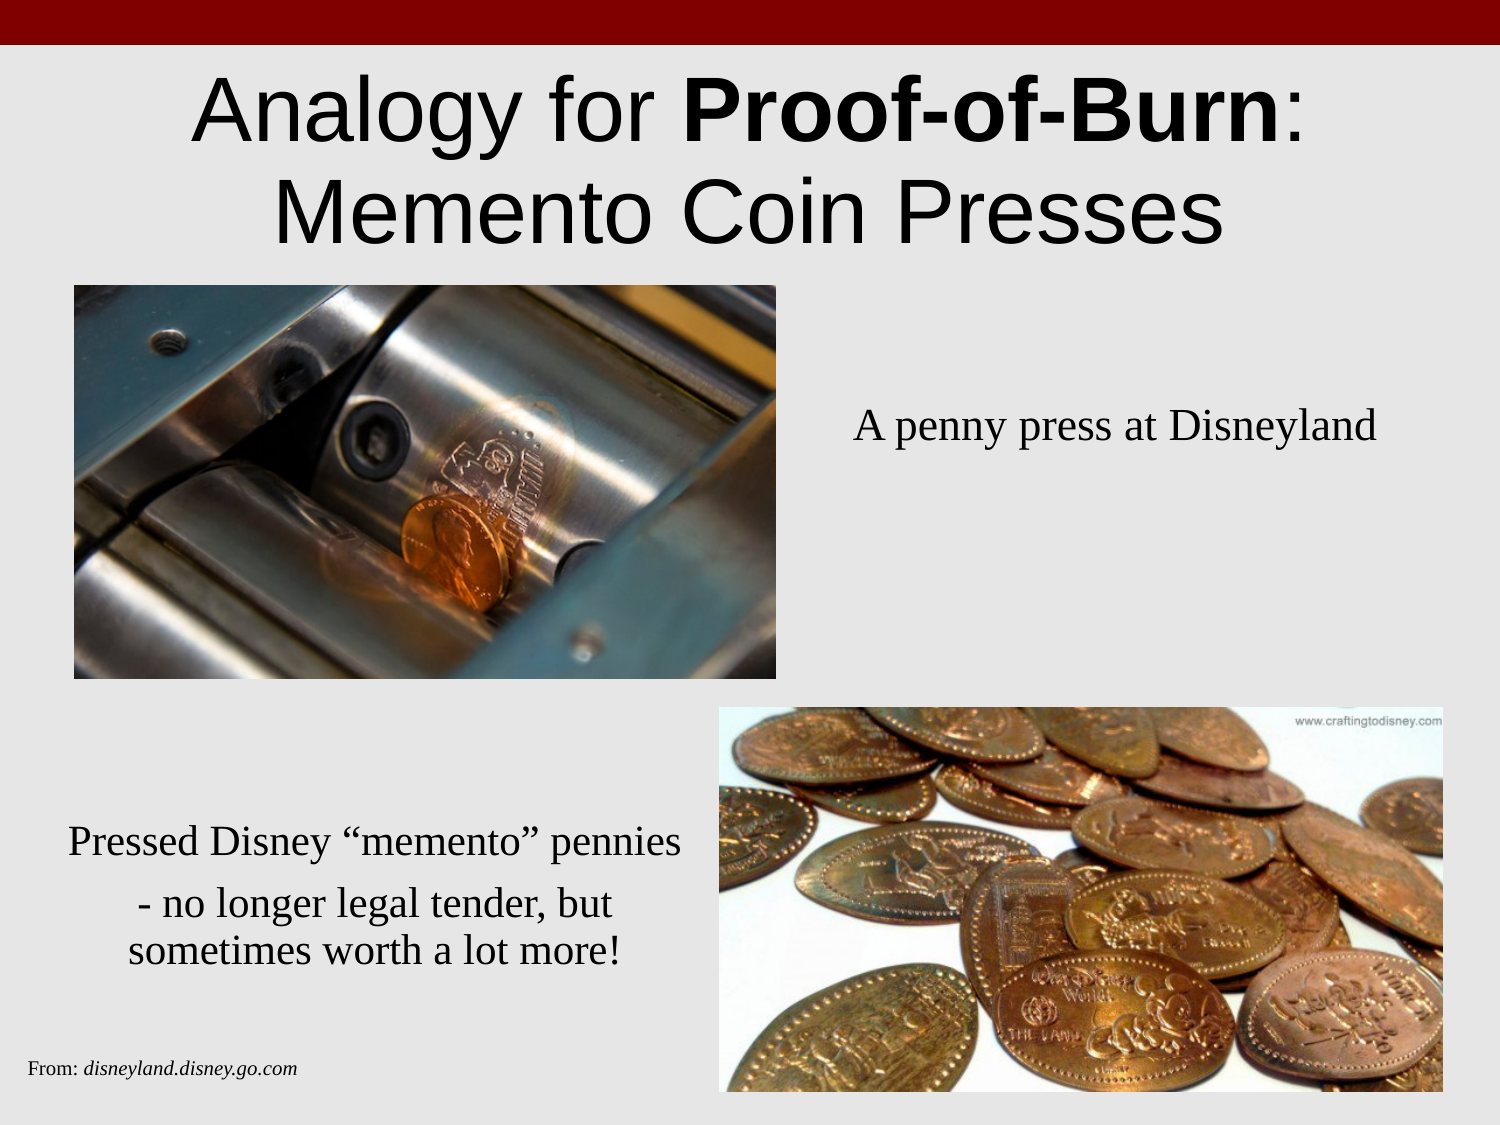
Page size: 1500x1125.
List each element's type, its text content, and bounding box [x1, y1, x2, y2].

picture [74, 285, 776, 679]
title Analogy for Proof-of-Burn: Memento Coin Presses [75, 58, 1425, 264]
list A penny press at Disneyland [820, 399, 1411, 495]
picture [719, 707, 1443, 1092]
list Pressed Disney “memento” pennies - no longer legal tender, but sometimes worth a lot more! [60, 817, 690, 987]
text_box From: disneyland.disney.go.com [12, 1049, 854, 1125]
